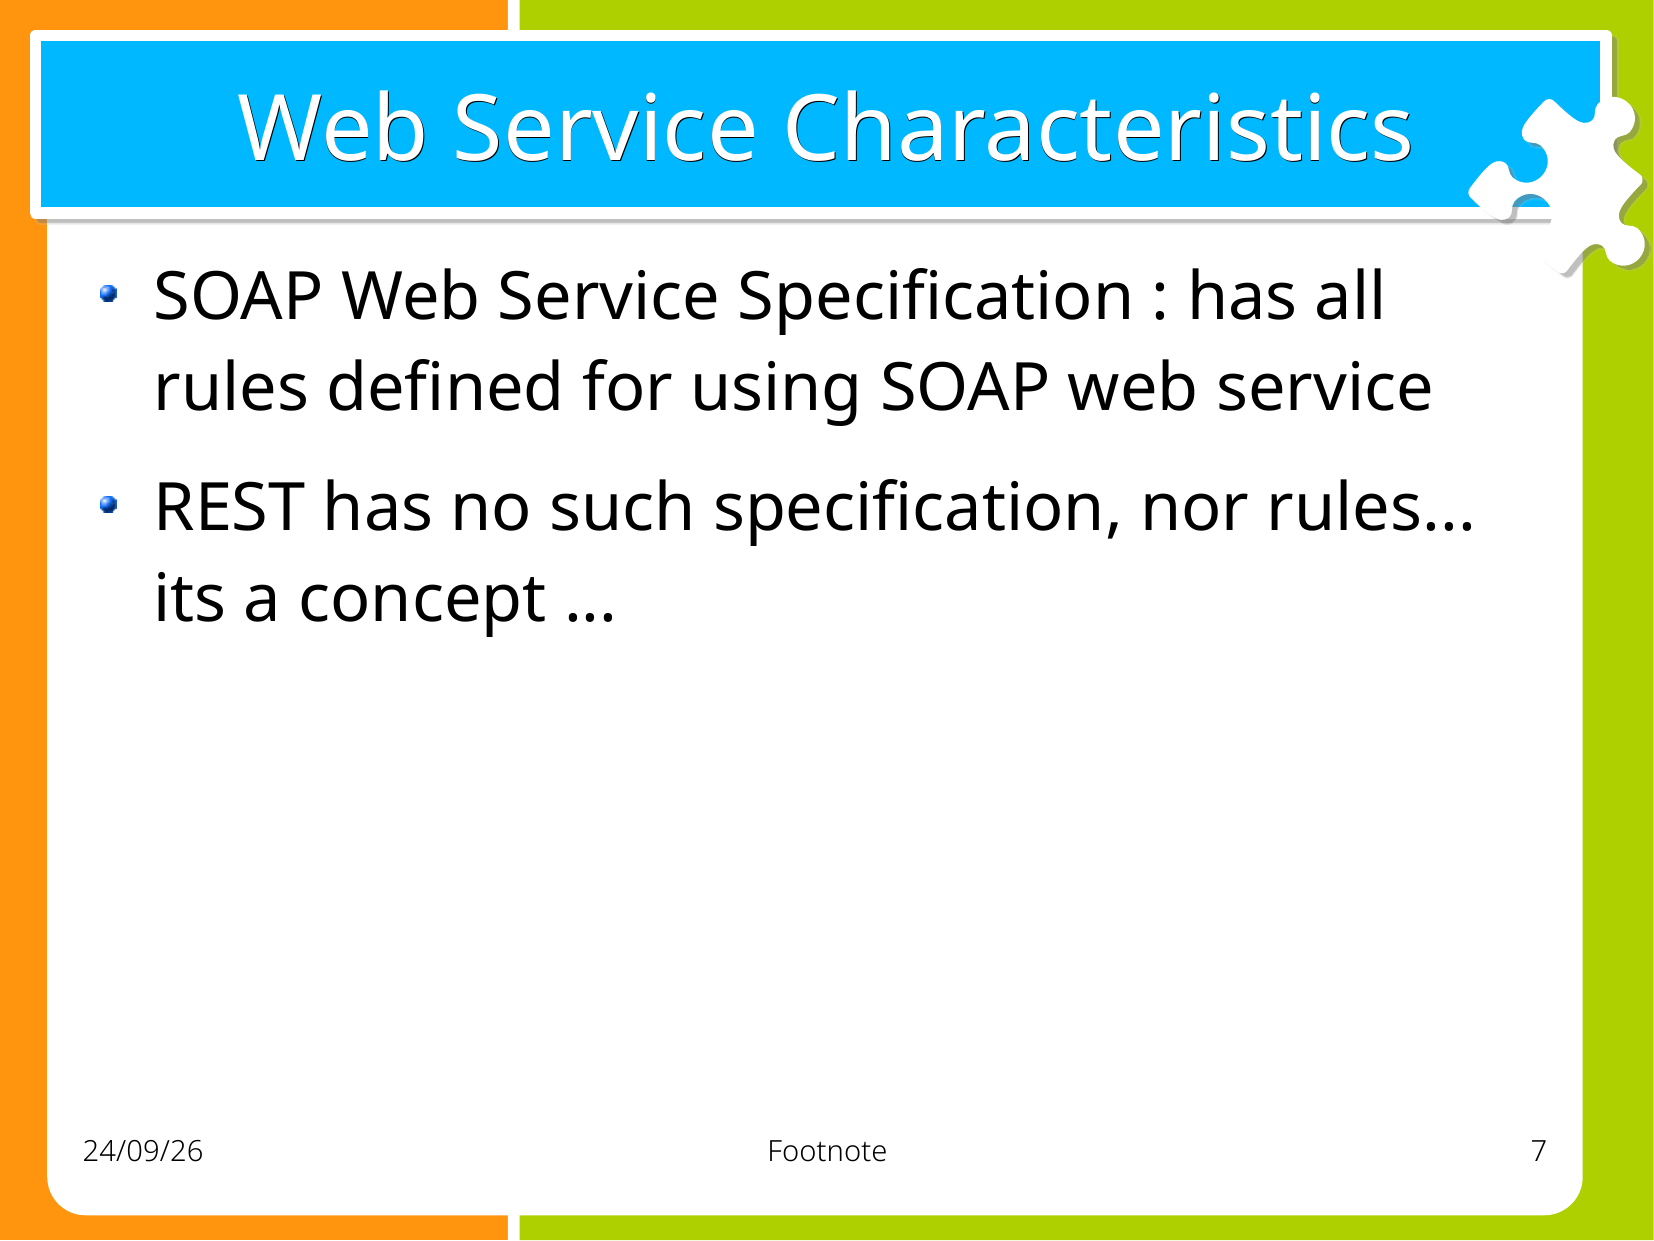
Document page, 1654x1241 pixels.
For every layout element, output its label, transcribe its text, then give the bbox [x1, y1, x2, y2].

list SOAP Web Service Specification : has all rules defined for using SOAP web service REST has no such specification, nor rules... its a concept ... [82, 248, 1538, 968]
title Web Service Characteristics [82, 49, 1571, 201]
